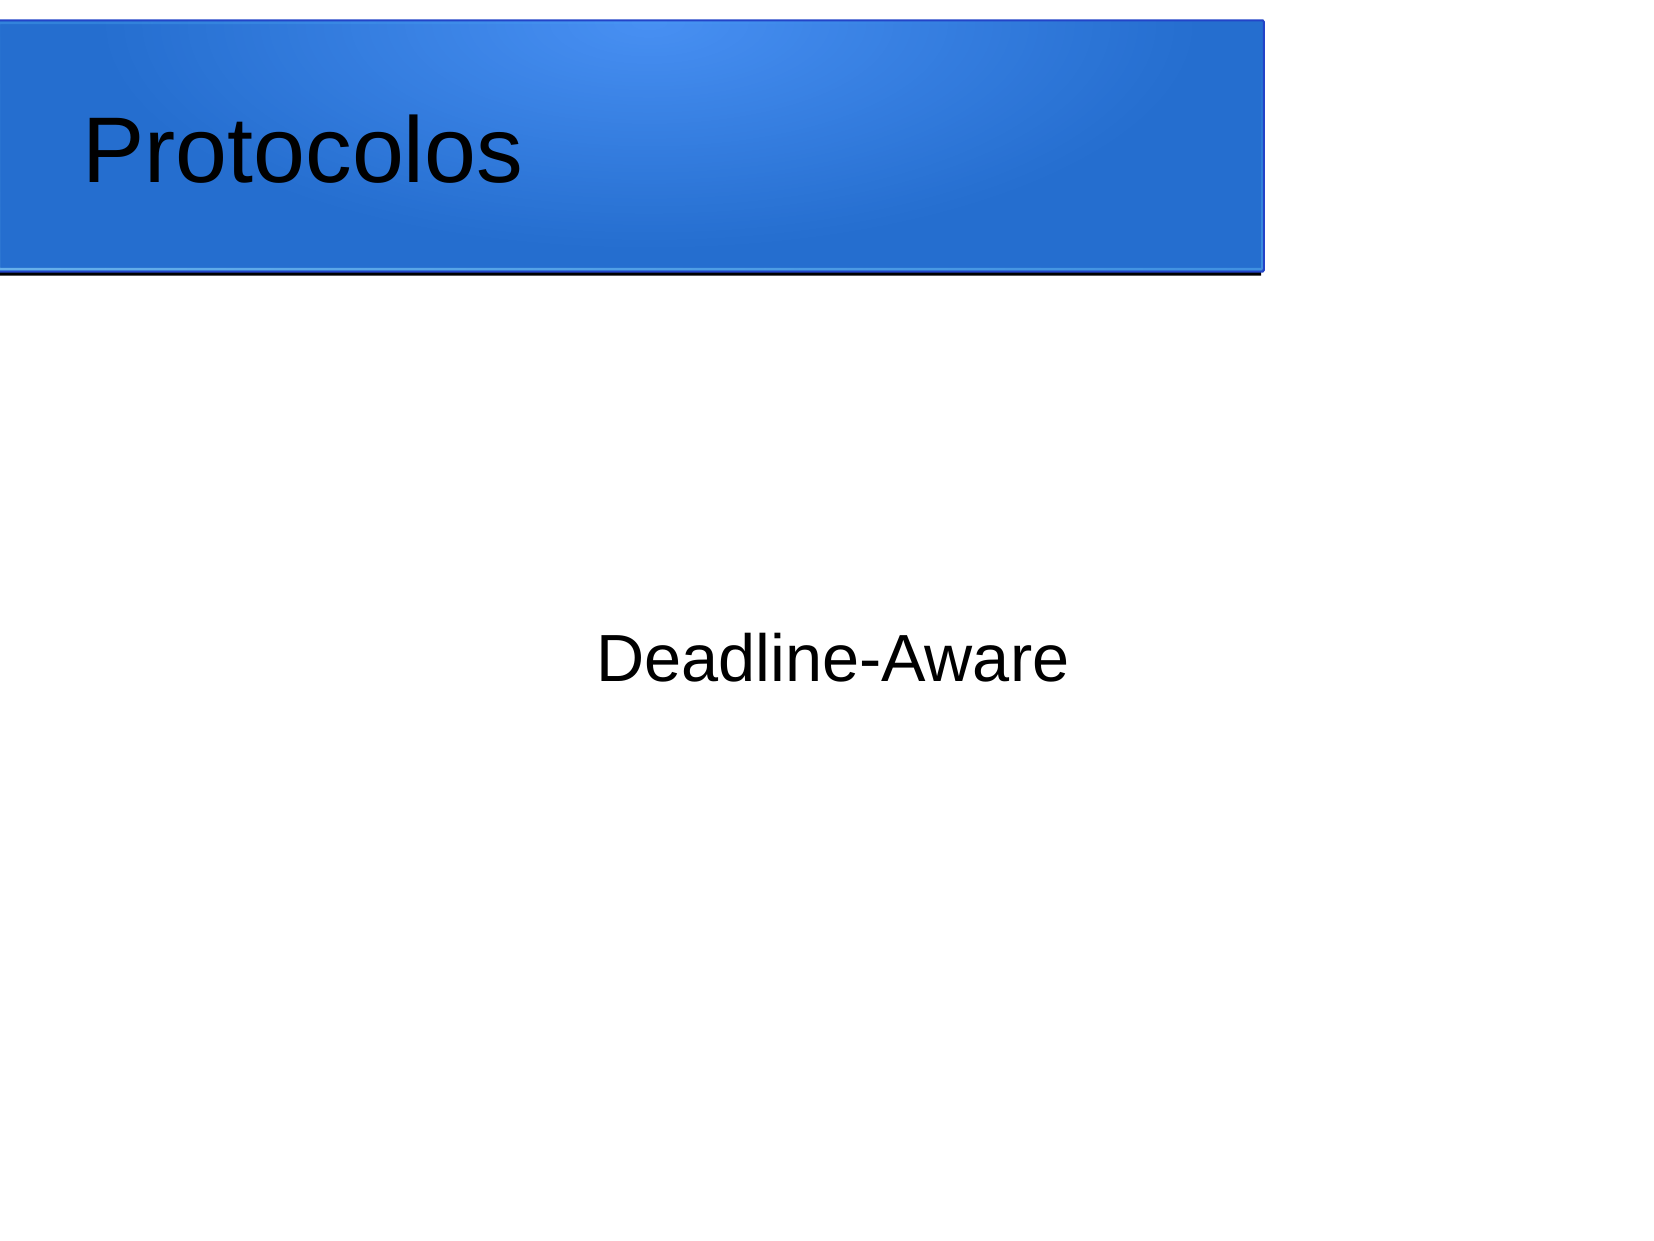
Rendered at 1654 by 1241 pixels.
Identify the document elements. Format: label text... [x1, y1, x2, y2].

title Deadline-Aware [88, 555, 1578, 763]
title Protocolos [82, 47, 1235, 252]
